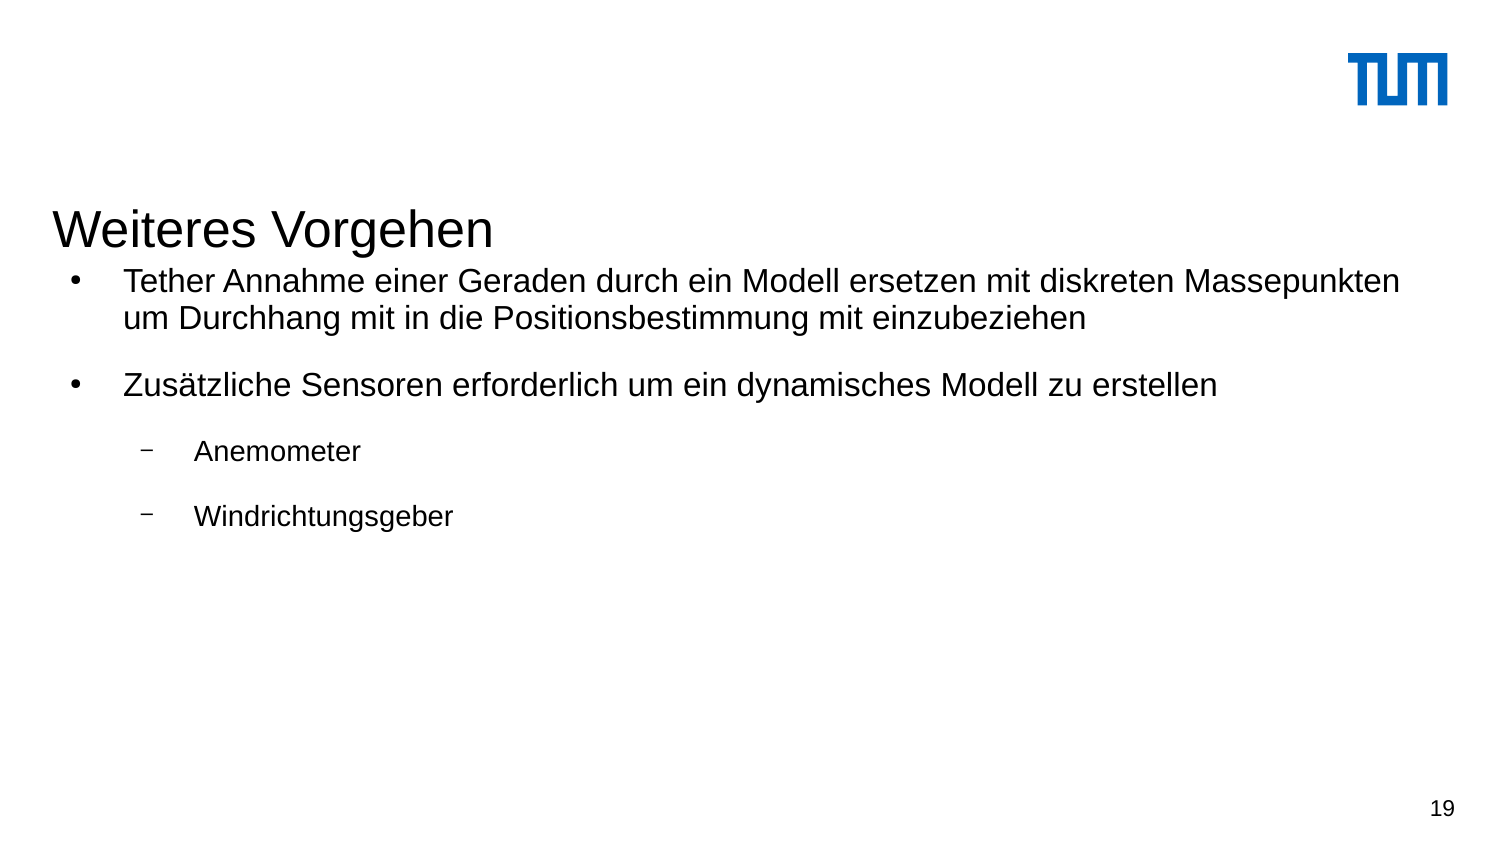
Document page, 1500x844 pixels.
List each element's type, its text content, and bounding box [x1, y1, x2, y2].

list Tether Annahme einer Geraden durch ein Modell ersetzen mit diskreten Massepunkten um Durchhang mit in die Positionsbestimmung mit einzubeziehen Zusätzliche Sensoren erforderlich um ein dynamisches Modell zu erstellen Anemometer Windrichtungsgeber [52, 262, 1449, 771]
title Weiteres Vorgehen [52, 159, 1449, 262]
